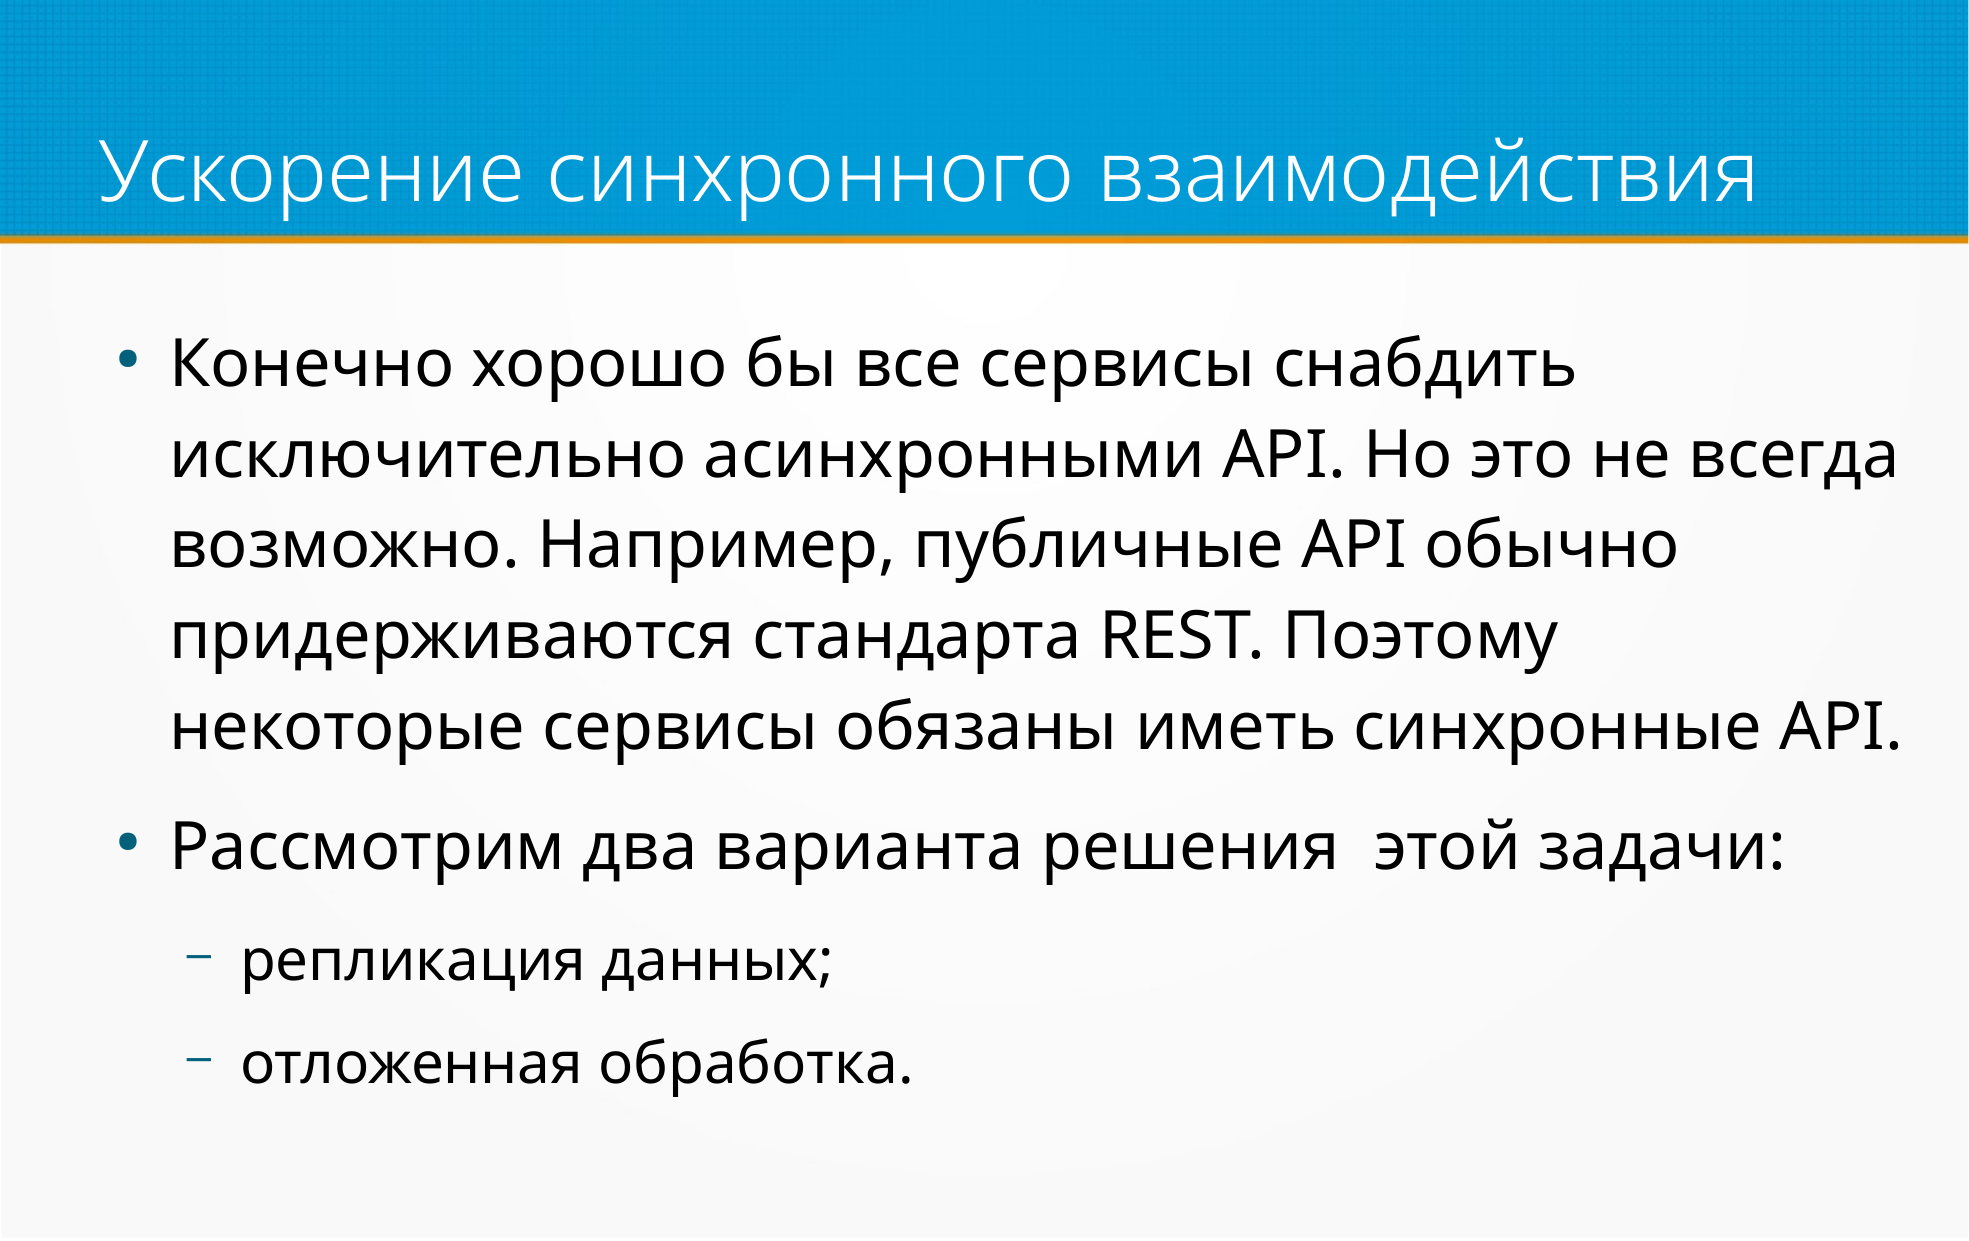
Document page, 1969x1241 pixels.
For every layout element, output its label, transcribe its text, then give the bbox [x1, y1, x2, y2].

list Конечно хорошо бы все сервисы снабдить исключительно асинхронными API. Но это не всегда возможно. Например, публичные API обычно придерживаются стандарта REST. Поэтому некоторые сервисы обязаны иметь синхронные API. Рассмотрим два варианта решения этой задачи: репликация данных; отложенная обработка. [98, 315, 1926, 1193]
title Ускорение синхронного взаимодействия [98, 19, 1870, 227]
picture [0, 233, 1969, 1241]
